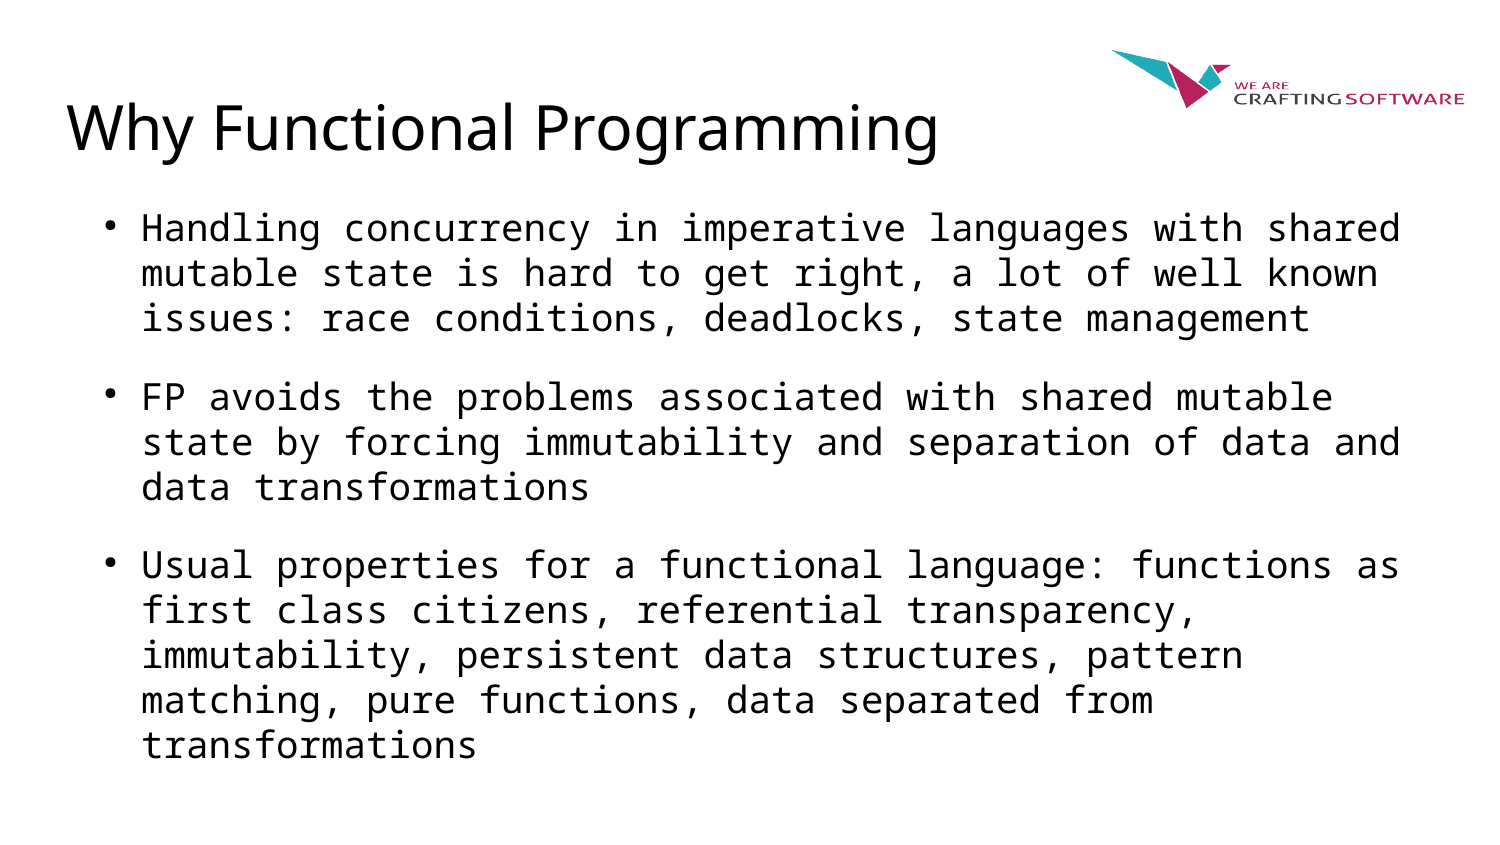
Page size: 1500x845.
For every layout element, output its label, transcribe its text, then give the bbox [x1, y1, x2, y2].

title Why Functional Programming [51, 73, 1449, 168]
list Handling concurrency in imperative languages with shared mutable state is hard to get right, a lot of well known issues: race conditions, deadlocks, state management FP avoids the problems associated with shared mutable state by forcing immutability and separation of data and data transformations Usual properties for a functional language: functions as first class citizens, referential transparency, immutability, persistent data structures, pattern matching, pure functions, data separated from transformations [51, 189, 1449, 751]
picture [1094, 0, 1481, 163]
